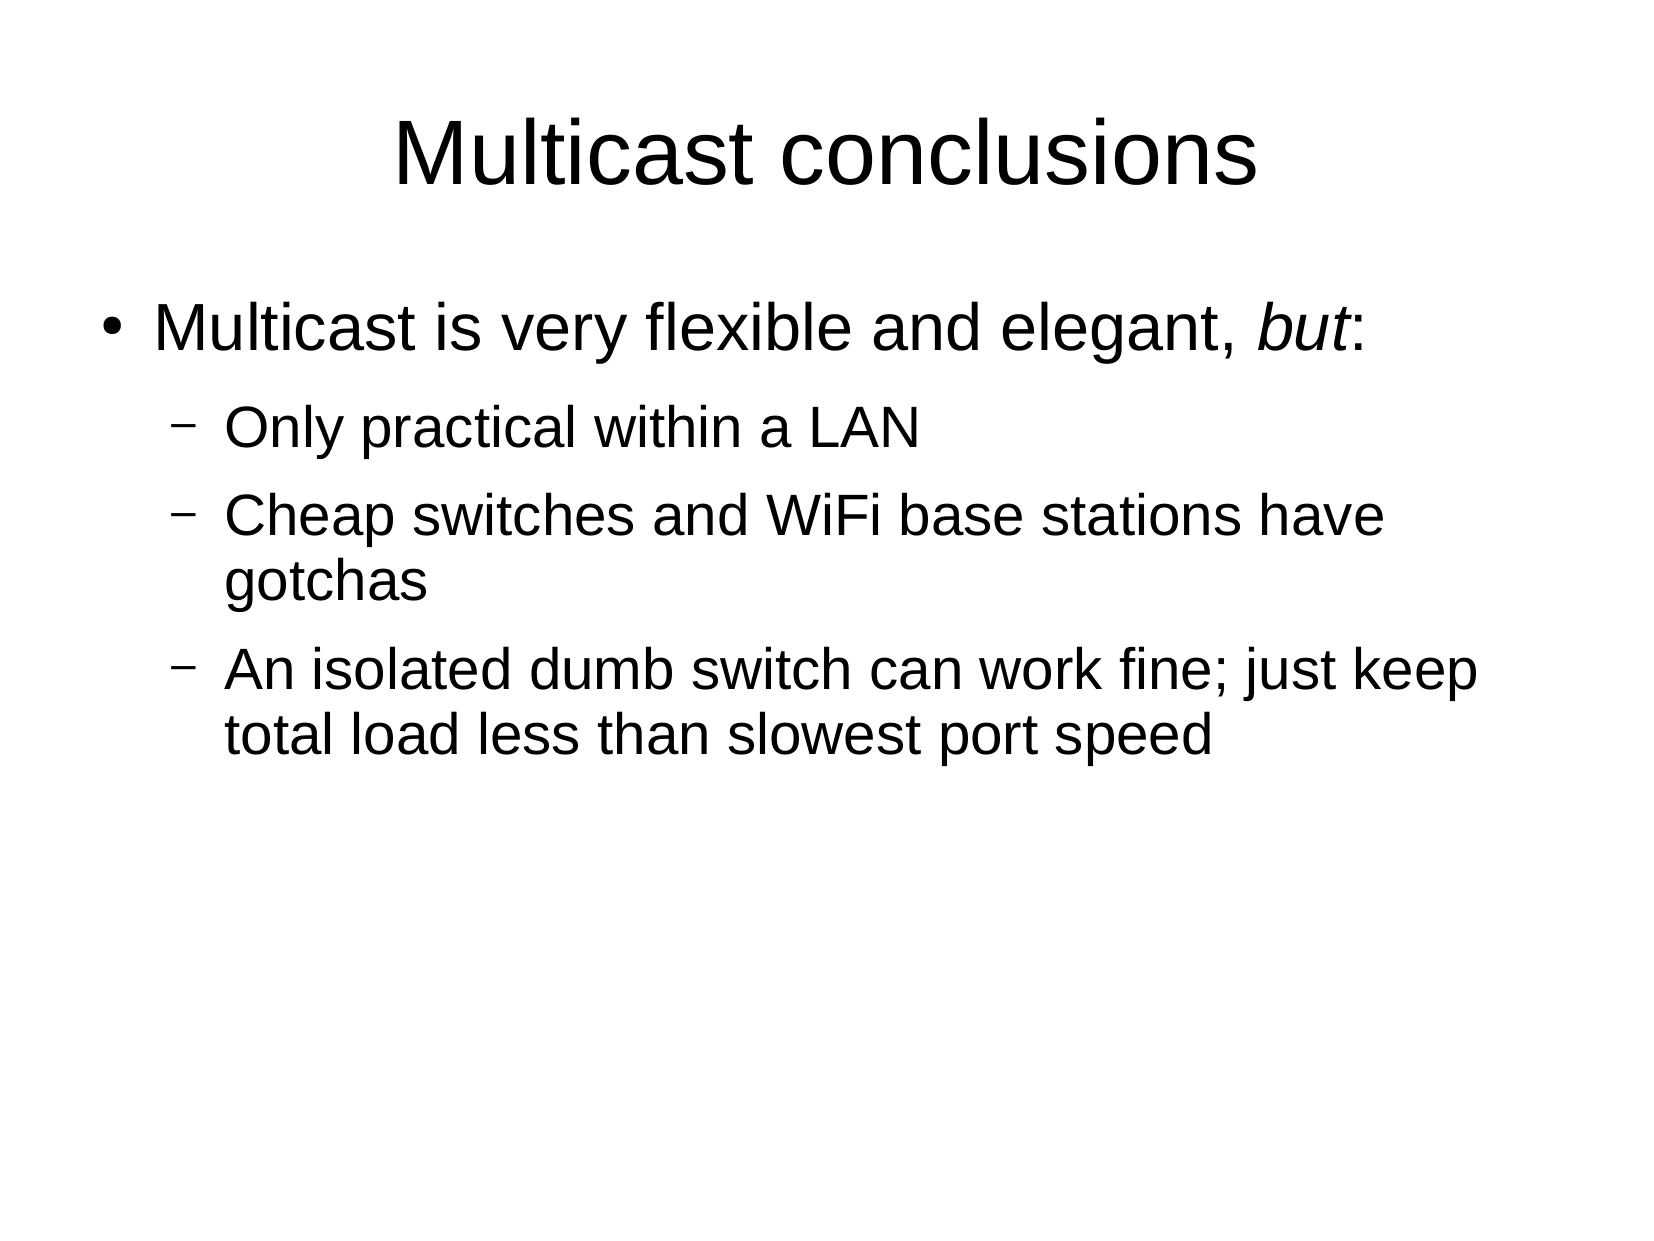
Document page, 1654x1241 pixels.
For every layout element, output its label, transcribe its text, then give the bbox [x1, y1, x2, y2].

title Multicast conclusions [82, 49, 1571, 257]
list Multicast is very flexible and elegant, but: Only practical within a LAN Cheap switches and WiFi base stations have gotchas An isolated dumb switch can work fine; just keep total load less than slowest port speed [82, 290, 1571, 1109]
